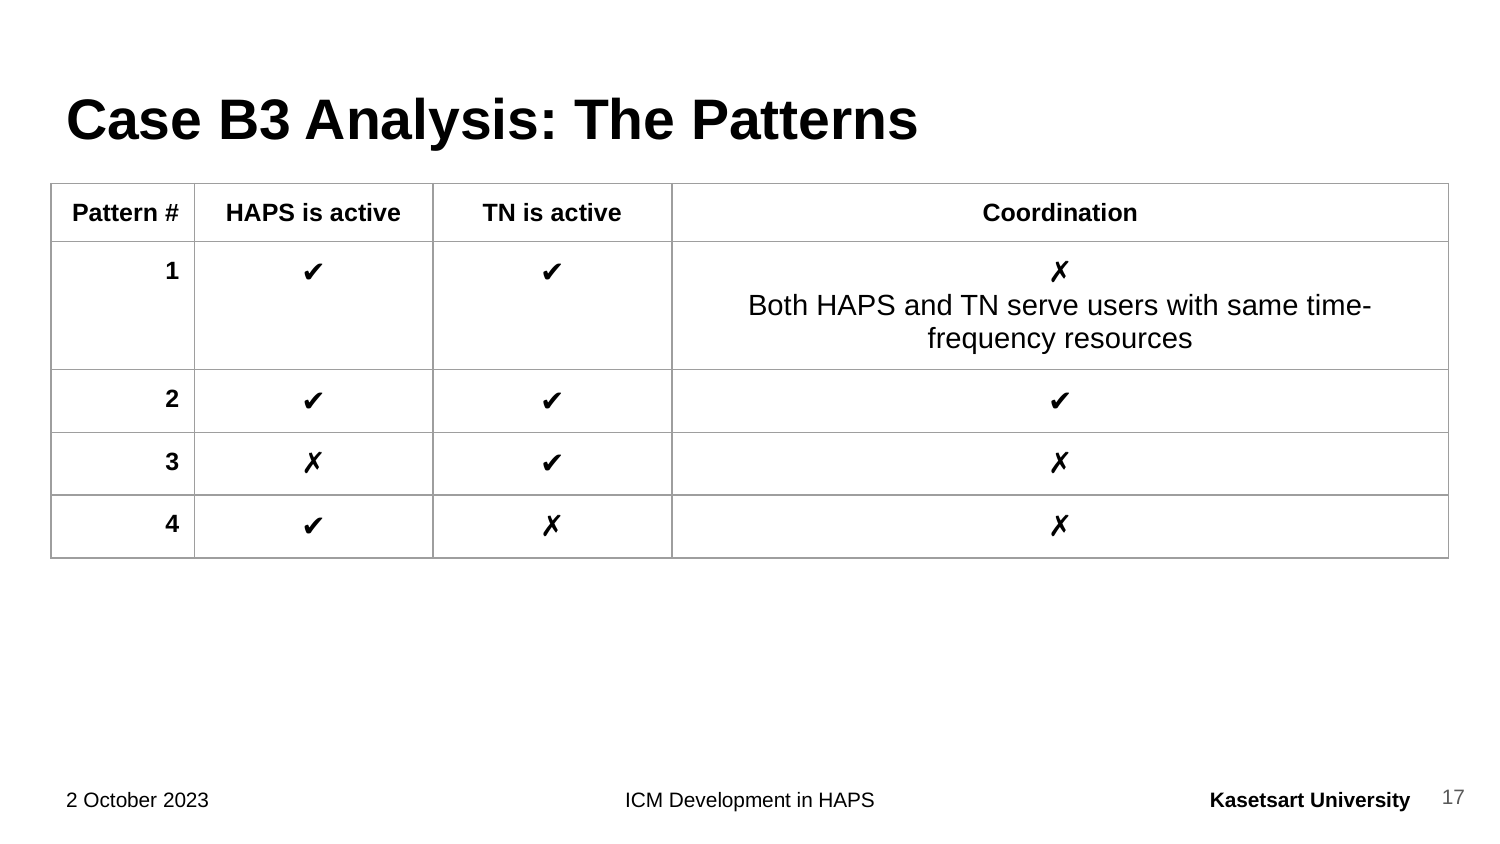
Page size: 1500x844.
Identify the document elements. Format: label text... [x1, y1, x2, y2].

table_cell ✔ [195, 370, 432, 432]
table_cell ✔ [195, 496, 432, 557]
table_cell ✗ [673, 433, 1448, 494]
title Case B3 Analysis: The Patterns [51, 72, 1449, 167]
table_cell 1 [52, 242, 194, 369]
table_cell ✗ [434, 496, 671, 557]
table_cell ✔ [673, 370, 1448, 432]
table_cell 3 [52, 433, 194, 494]
table_header HAPS is active [195, 184, 432, 241]
table_cell ✗ [195, 433, 432, 494]
table_cell 4 [52, 496, 194, 557]
slide_number <number> [1389, 764, 1480, 830]
table_header Pattern # [52, 184, 194, 241]
table_cell ✗ Both HAPS and TN serve users with same time-frequency resources [673, 242, 1448, 369]
table_cell 2 [52, 370, 194, 432]
table_header Coordination [673, 184, 1448, 241]
table_cell ✗ [673, 496, 1448, 557]
table_header TN is active [434, 184, 671, 241]
table_cell ✔ [434, 433, 671, 494]
table_cell ✔ [434, 242, 671, 369]
table_cell ✔ [434, 370, 671, 432]
table_cell ✔ [195, 242, 432, 369]
